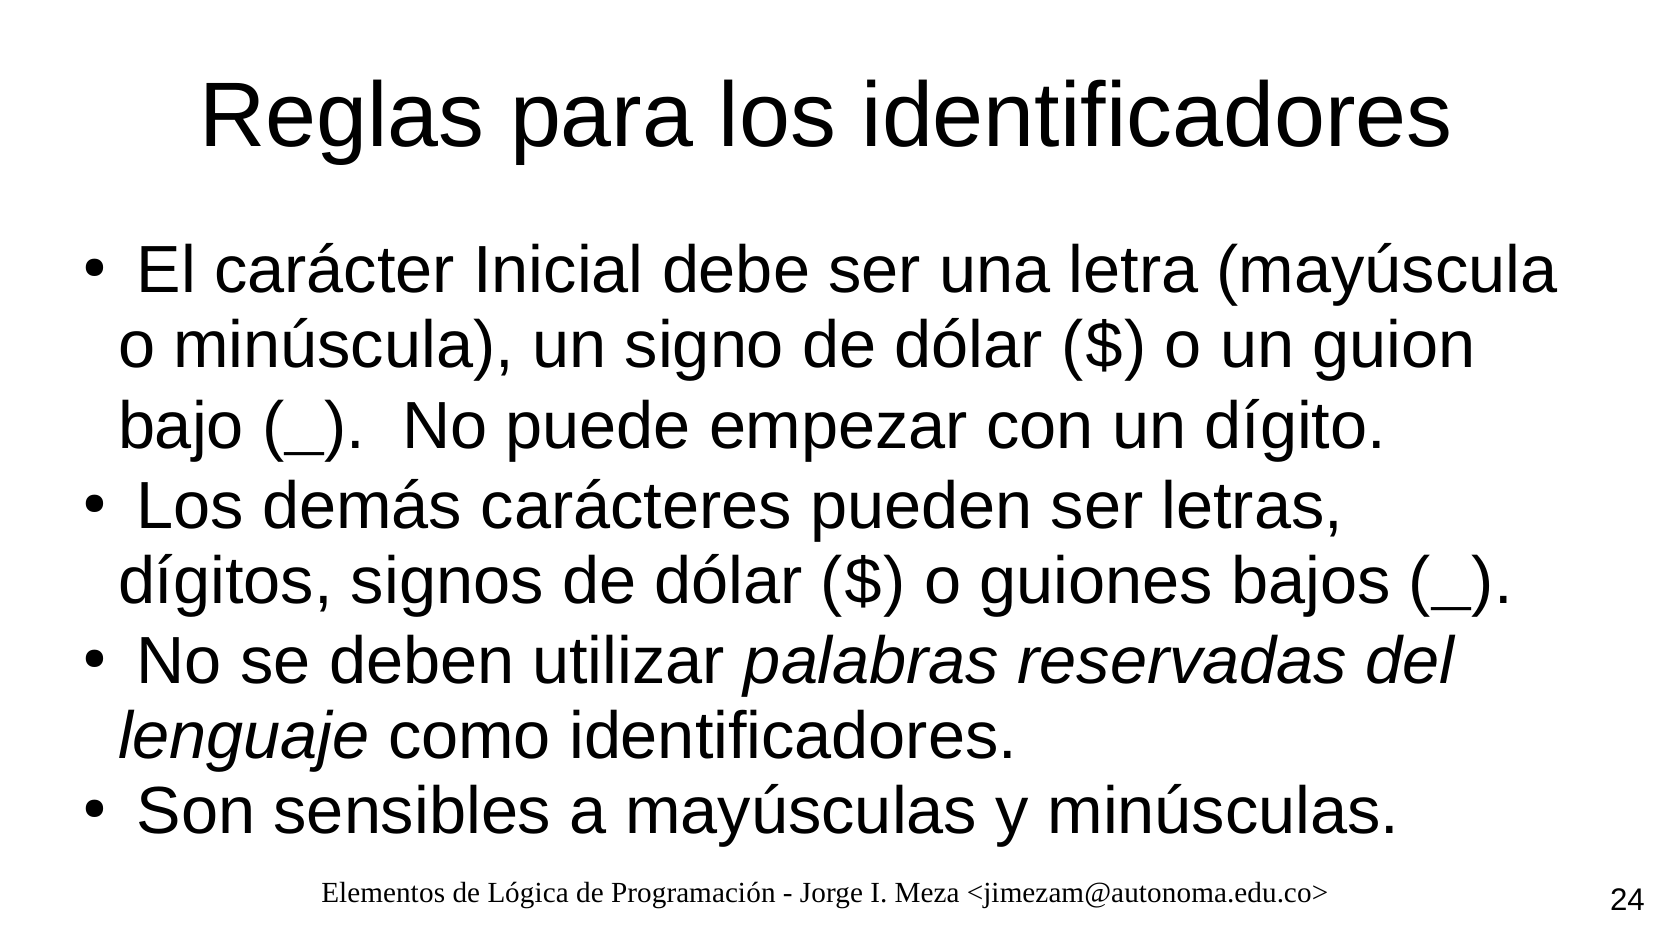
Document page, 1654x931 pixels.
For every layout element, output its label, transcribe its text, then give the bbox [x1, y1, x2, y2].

title Reglas para los identificadores [82, 37, 1571, 193]
subtitle El carácter Inicial debe ser una letra (mayúscula o minúscula), un signo de dólar ($) o un guion bajo (_). No puede empezar con un dígito. Los demás carácteres pueden ser letras, dígitos, signos de dólar ($) o guiones bajos (_). No se deben utilizar palabras reservadas del lenguaje como identificadores. Son sensibles a mayúsculas y minúsculas. [82, 217, 1571, 863]
